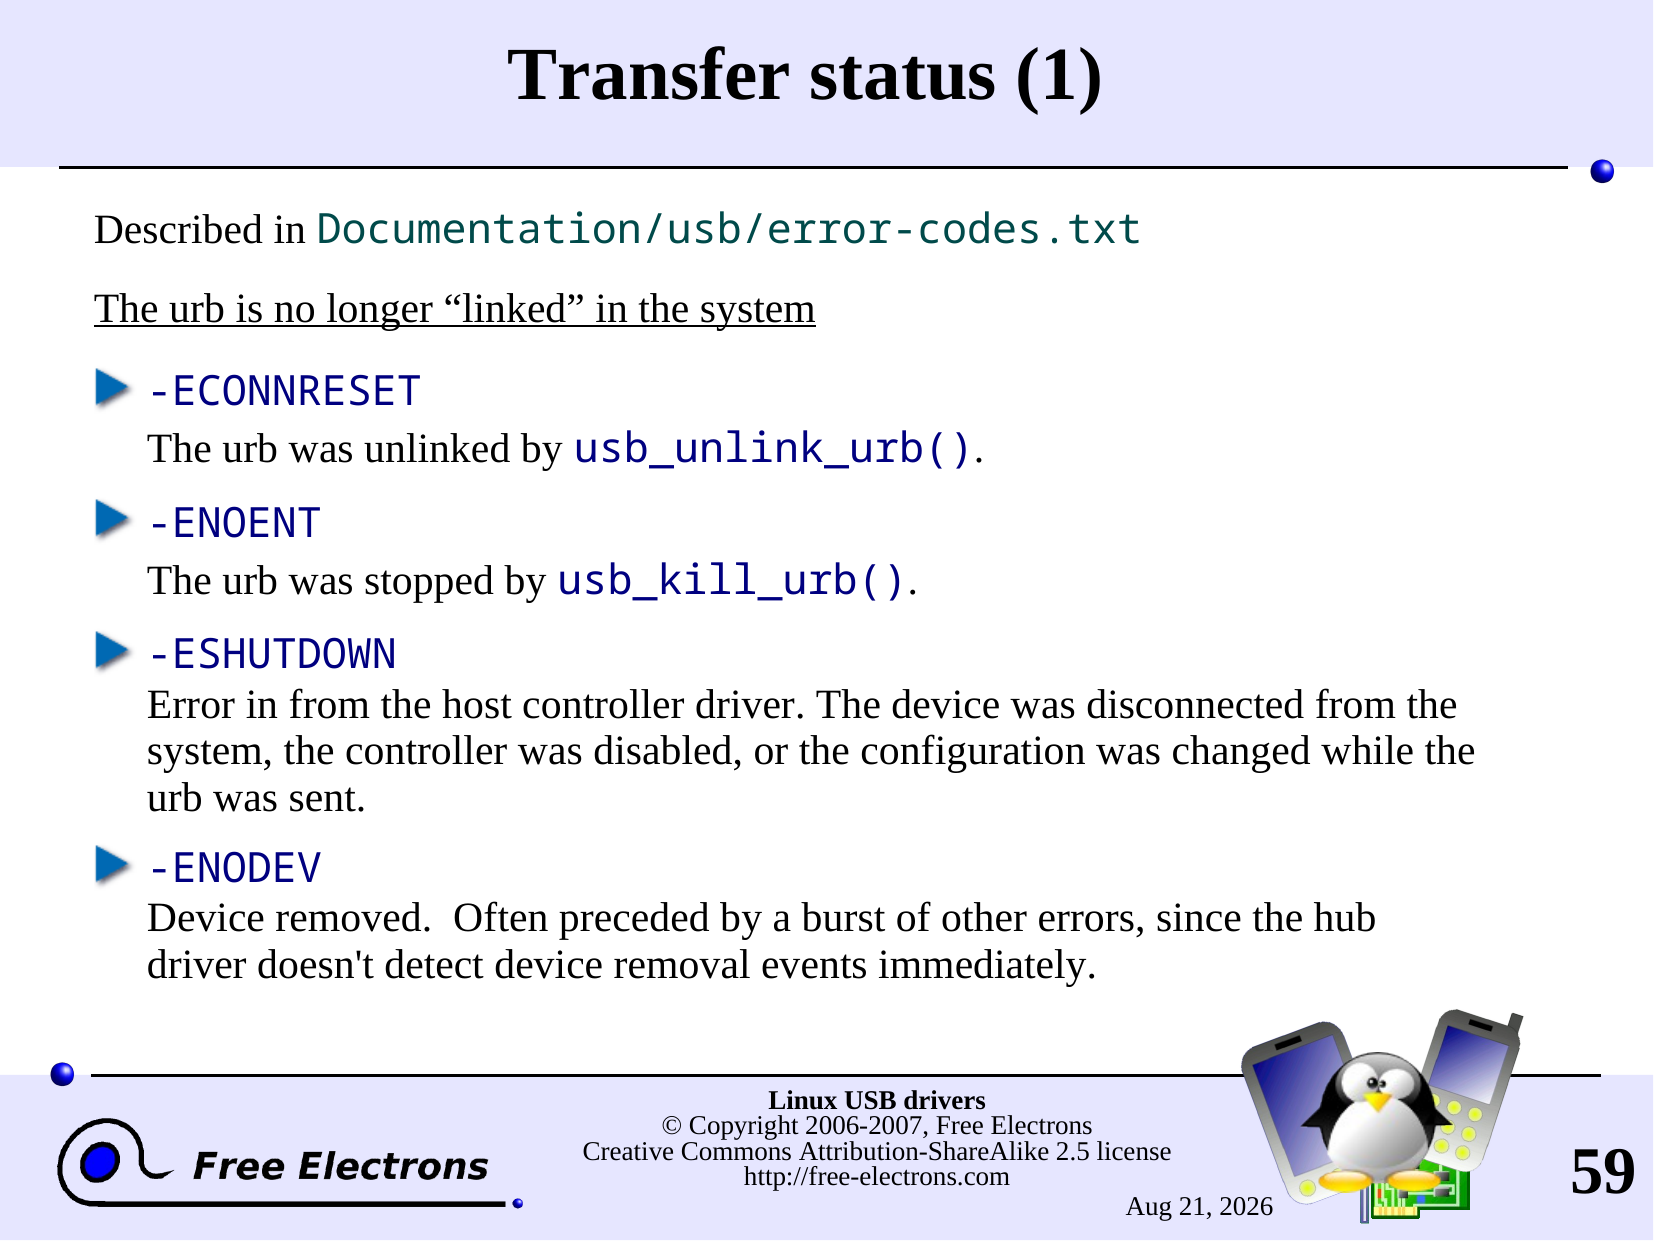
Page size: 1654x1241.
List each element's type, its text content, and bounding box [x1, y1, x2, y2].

list Described in Documentation/usb/error-codes.txt The urb is no longer “linked” in the system -ECONNRESET The urb was unlinked by usb_unlink_urb(). -ENOENT The urb was stopped by usb_kill_urb(). -ESHUTDOWN Error in from the host controller driver. The device was disconnected from the system, the controller was disabled, or the configuration was changed while the urb was sent. -ENODEV Device removed. Often preceded by a burst of other errors, since the hub driver doesn't detect device removal events immediately. [76, 198, 1489, 1049]
picture [1225, 998, 1538, 1241]
title Transfer status (1) [60, 25, 1551, 124]
picture [50, 1107, 527, 1216]
